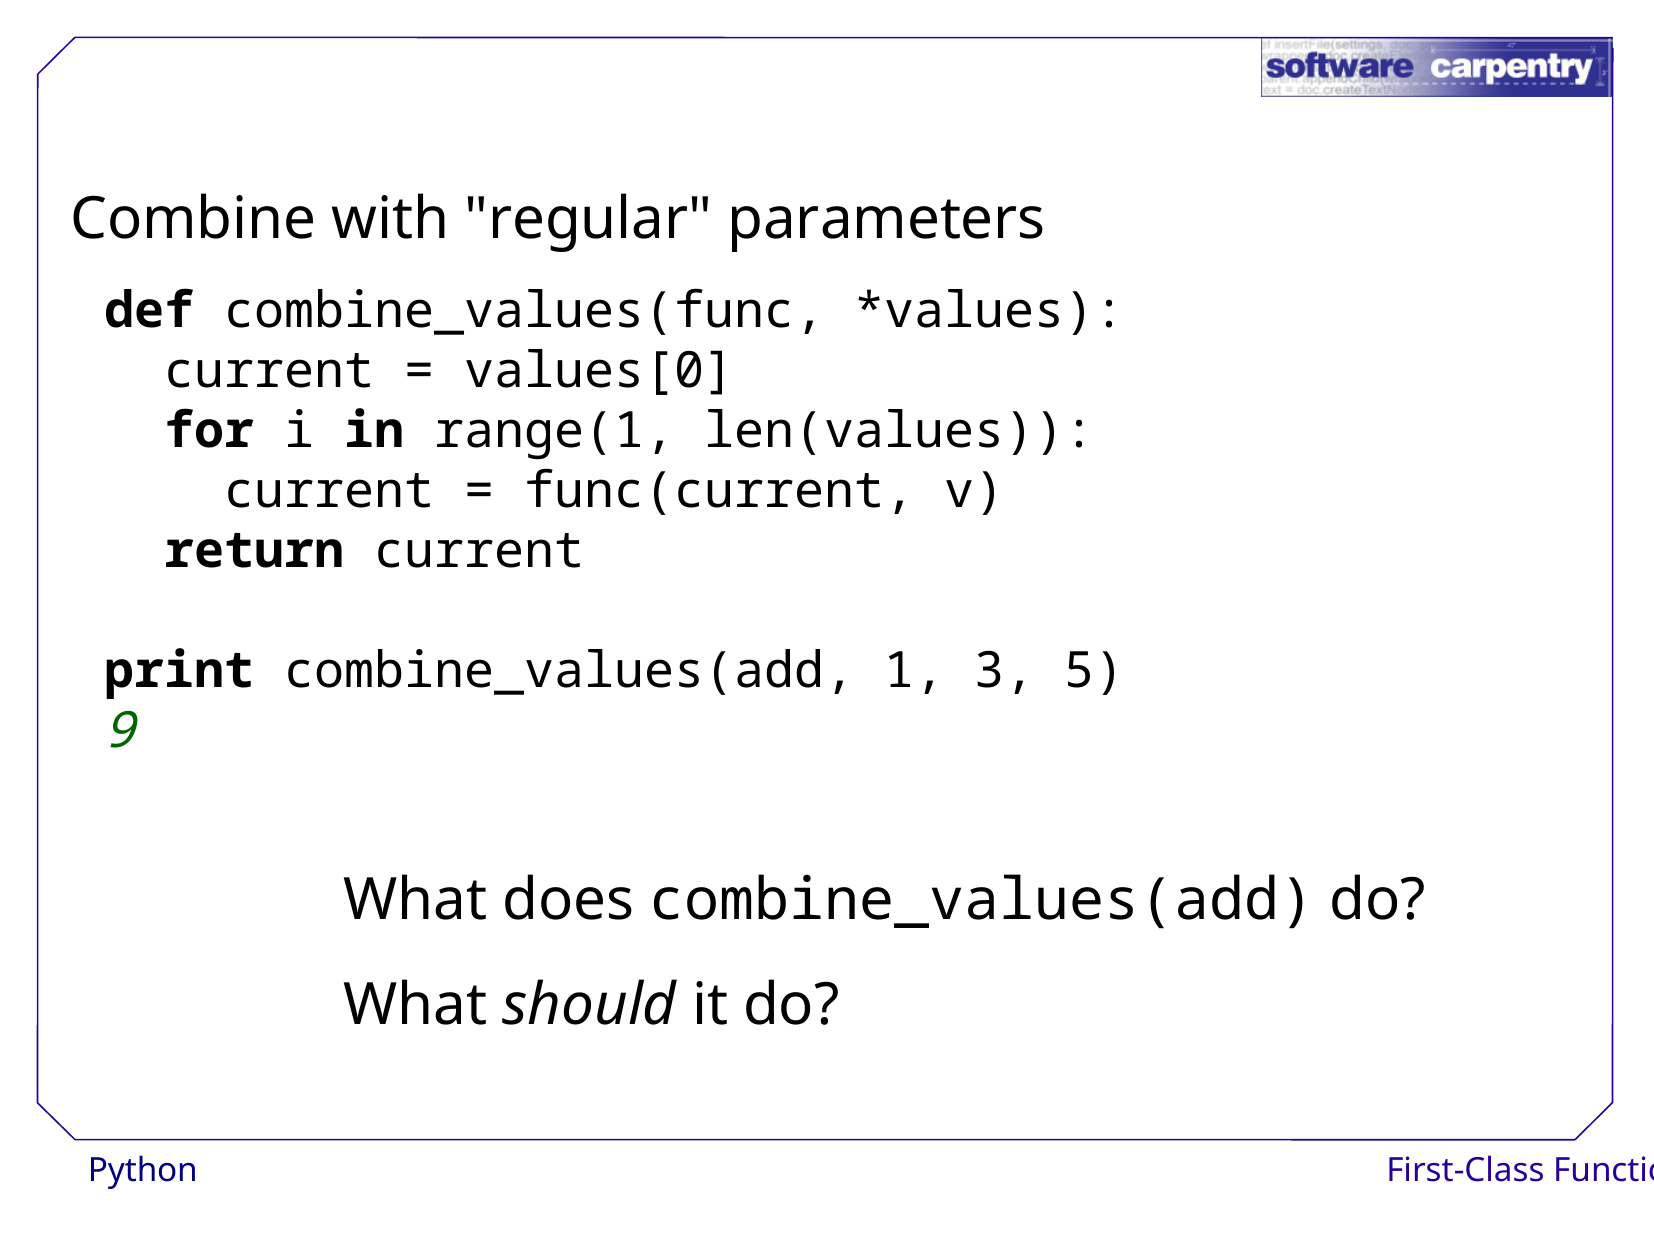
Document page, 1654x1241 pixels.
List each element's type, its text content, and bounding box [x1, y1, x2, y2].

text_box def combine_values(func, *values): current = values[0] for i in range(1, len(values)): current = func(current, v) return current print combine_values(add, 1, 3, 5) 9 [89, 270, 1234, 1065]
picture [1261, 39, 1613, 97]
text_box What does combine_values(add) do? What should it do? [328, 818, 1592, 1044]
text_box Combine with "regular" parameters [55, 138, 1211, 259]
